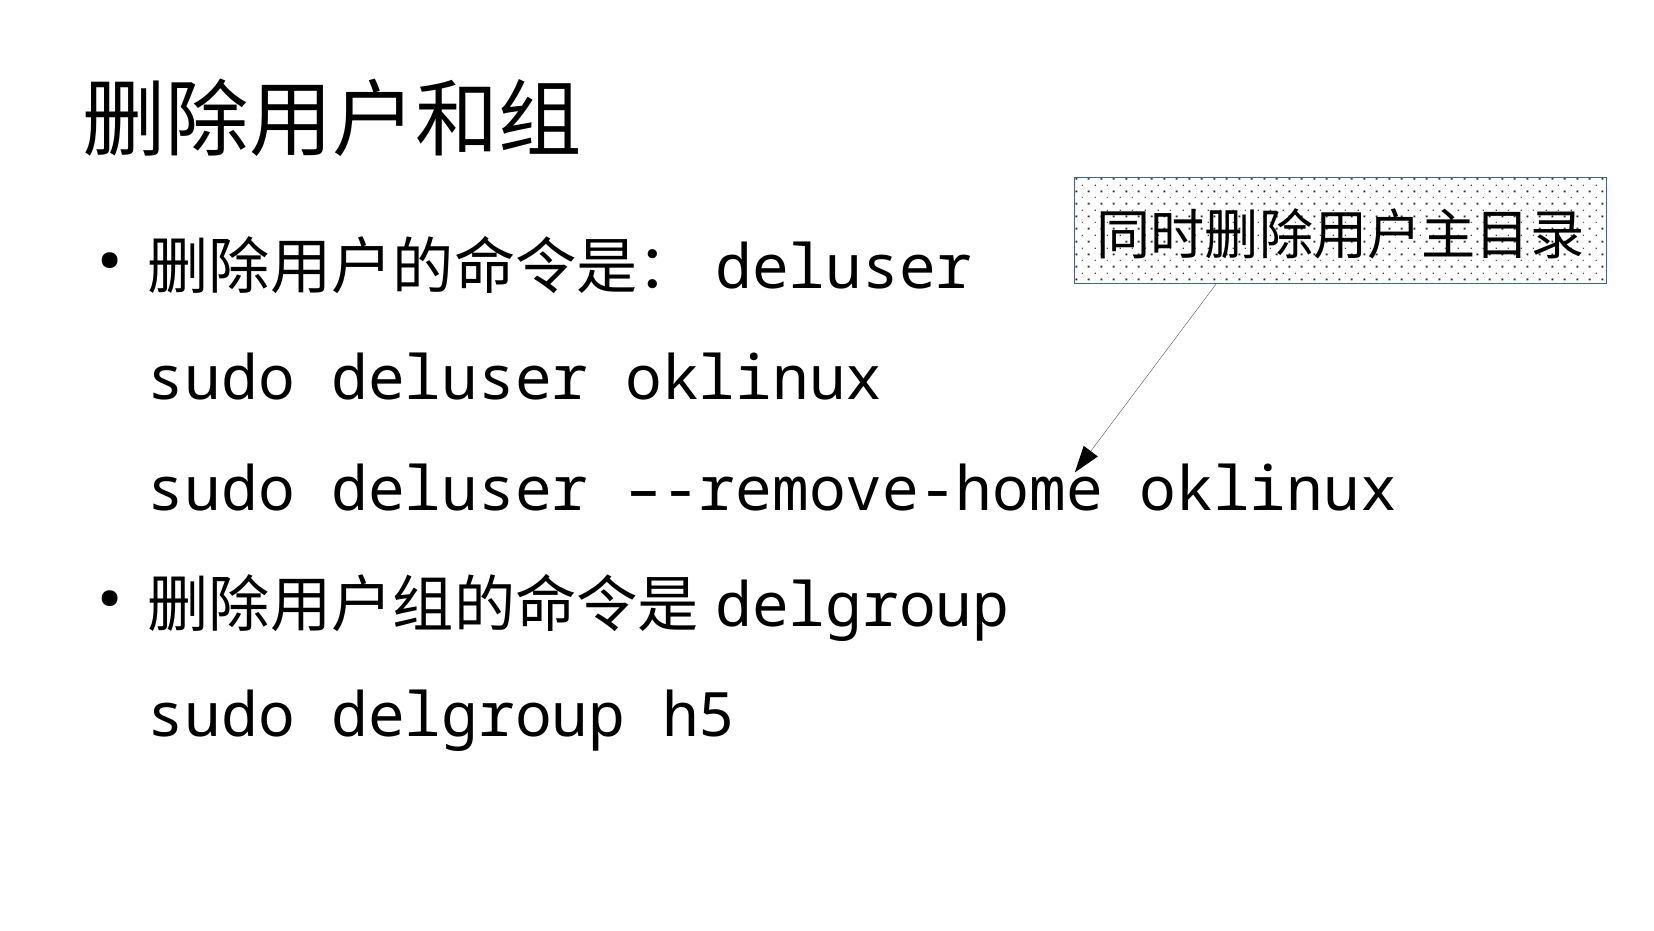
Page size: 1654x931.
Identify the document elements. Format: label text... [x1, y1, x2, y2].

title 删除用户和组 [82, 37, 1571, 189]
text_box 同时删除用户主目录 [1074, 177, 1607, 284]
list 删除用户的命令是：deluser sudo deluser oklinux sudo deluser –-remove-home oklinux 删除用户组的命令是delgroup sudo delgroup h5 [82, 217, 1571, 758]
